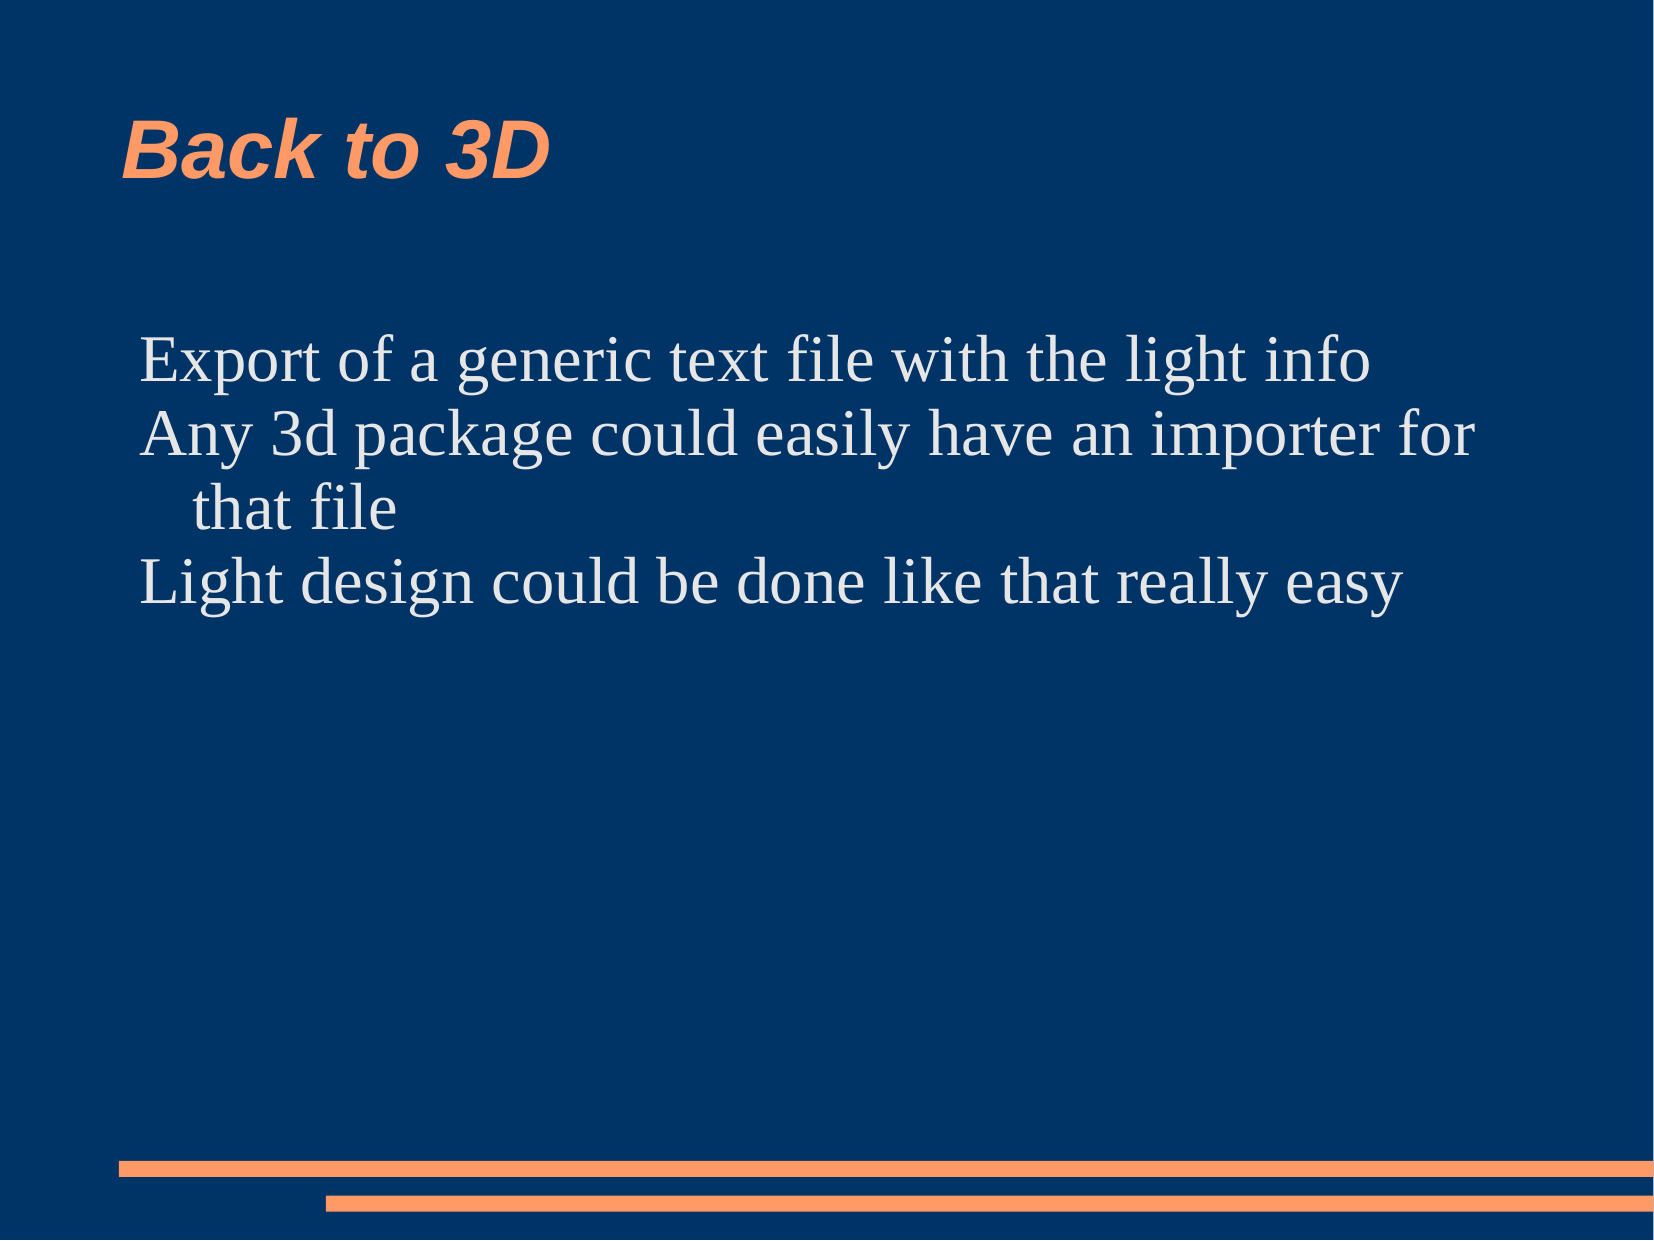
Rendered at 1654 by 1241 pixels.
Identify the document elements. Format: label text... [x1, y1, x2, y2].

list Export of a generic text file with the light info Any 3d package could easily have an importer for that file Light design could be done like that really easy [121, 322, 1561, 1133]
title Back to 3D [121, 46, 1534, 254]
